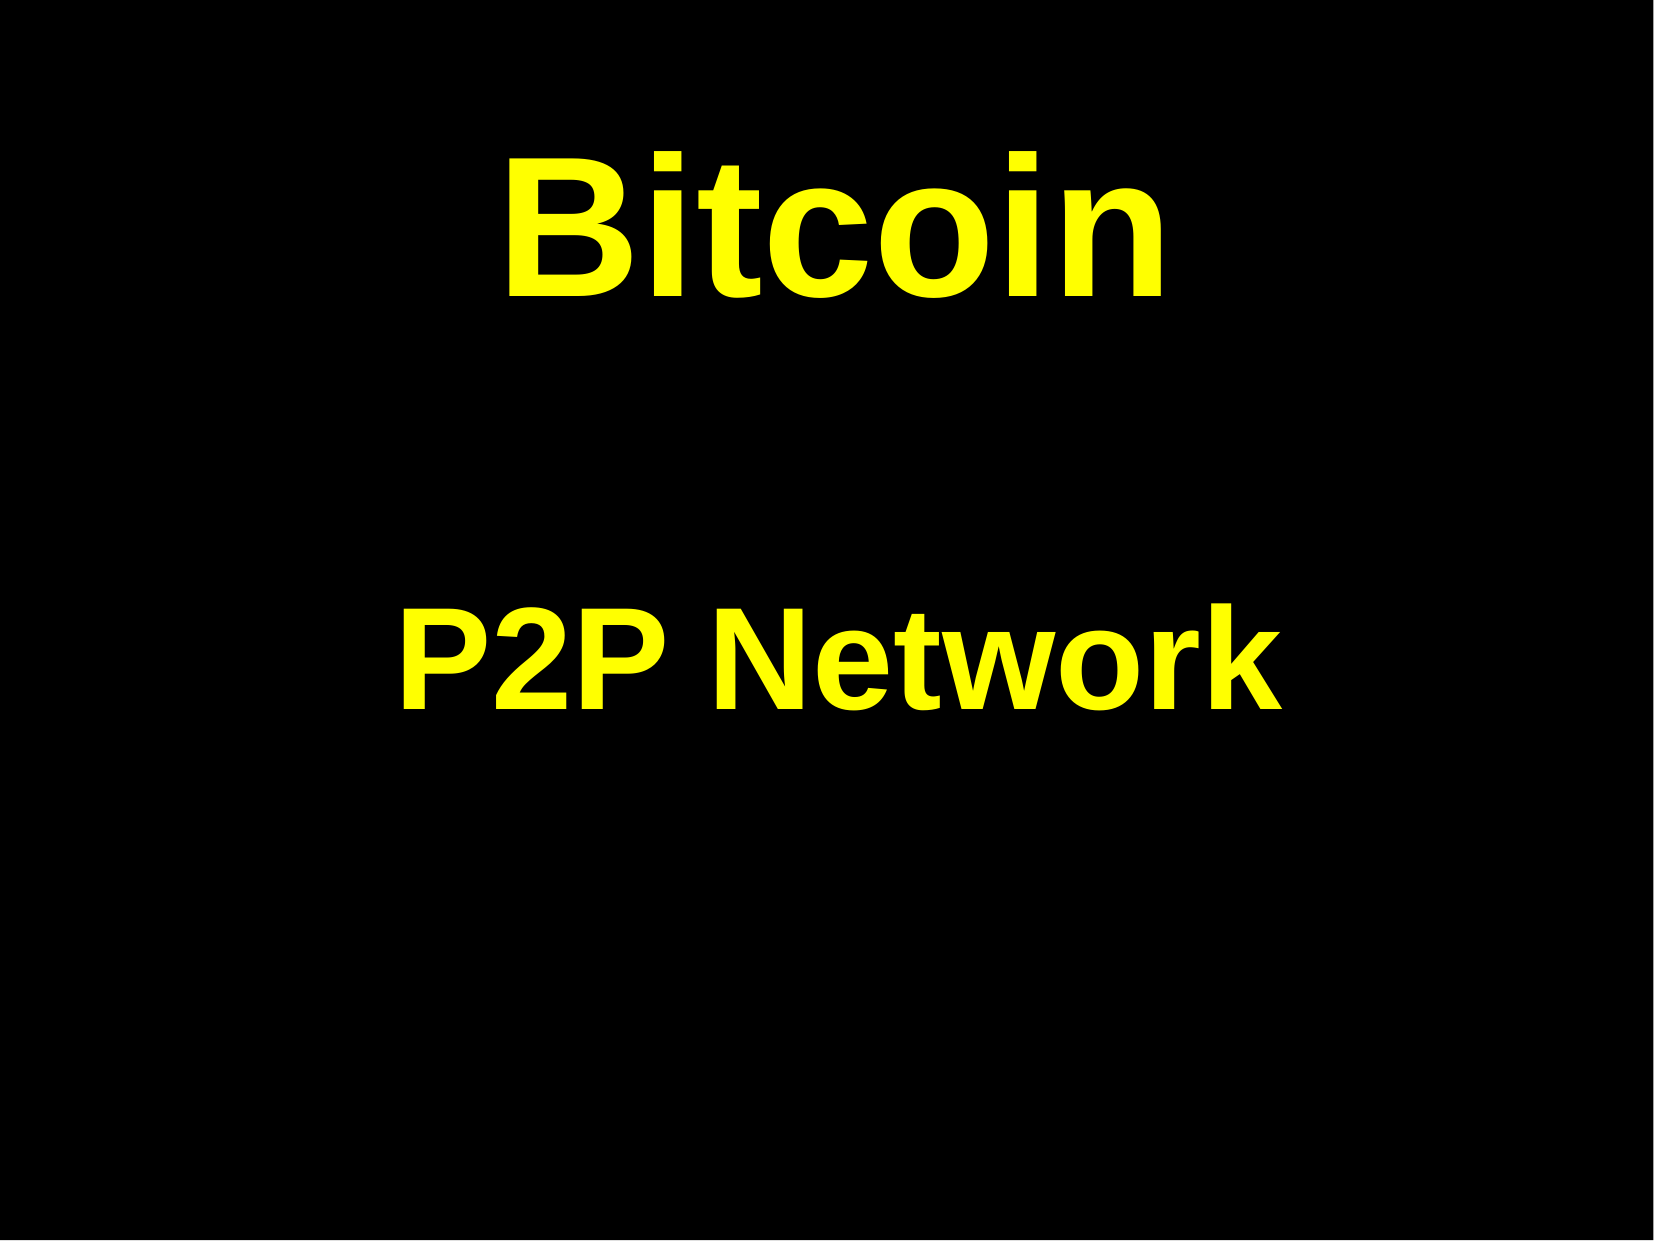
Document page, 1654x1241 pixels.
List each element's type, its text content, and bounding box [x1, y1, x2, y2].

text_box [0, 0, 1654, 1241]
text_box Bitcoin [325, 130, 1346, 326]
text_box P2P Network [328, 561, 1349, 757]
